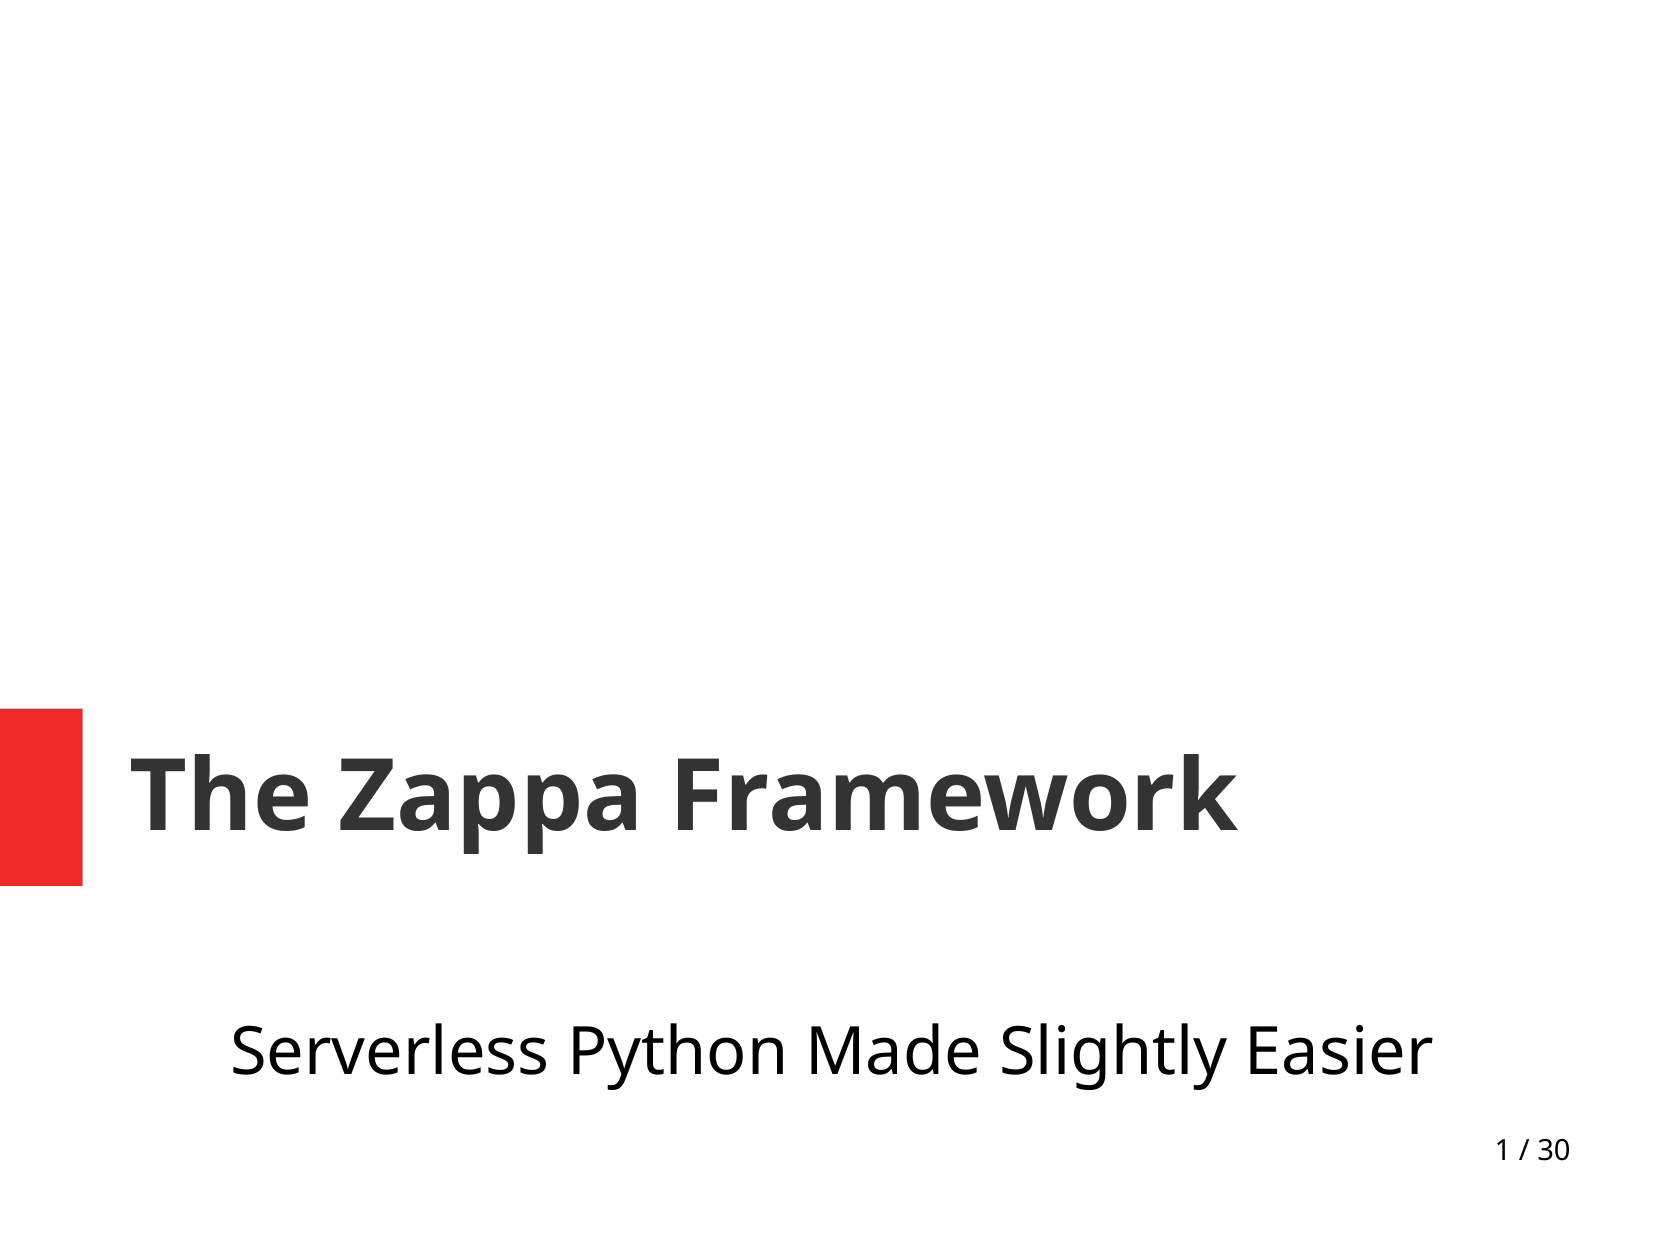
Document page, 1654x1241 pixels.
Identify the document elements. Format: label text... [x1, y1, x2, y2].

subtitle Serverless Python Made Slightly Easier [129, 968, 1536, 1130]
title The Zappa Framework [129, 673, 1536, 910]
